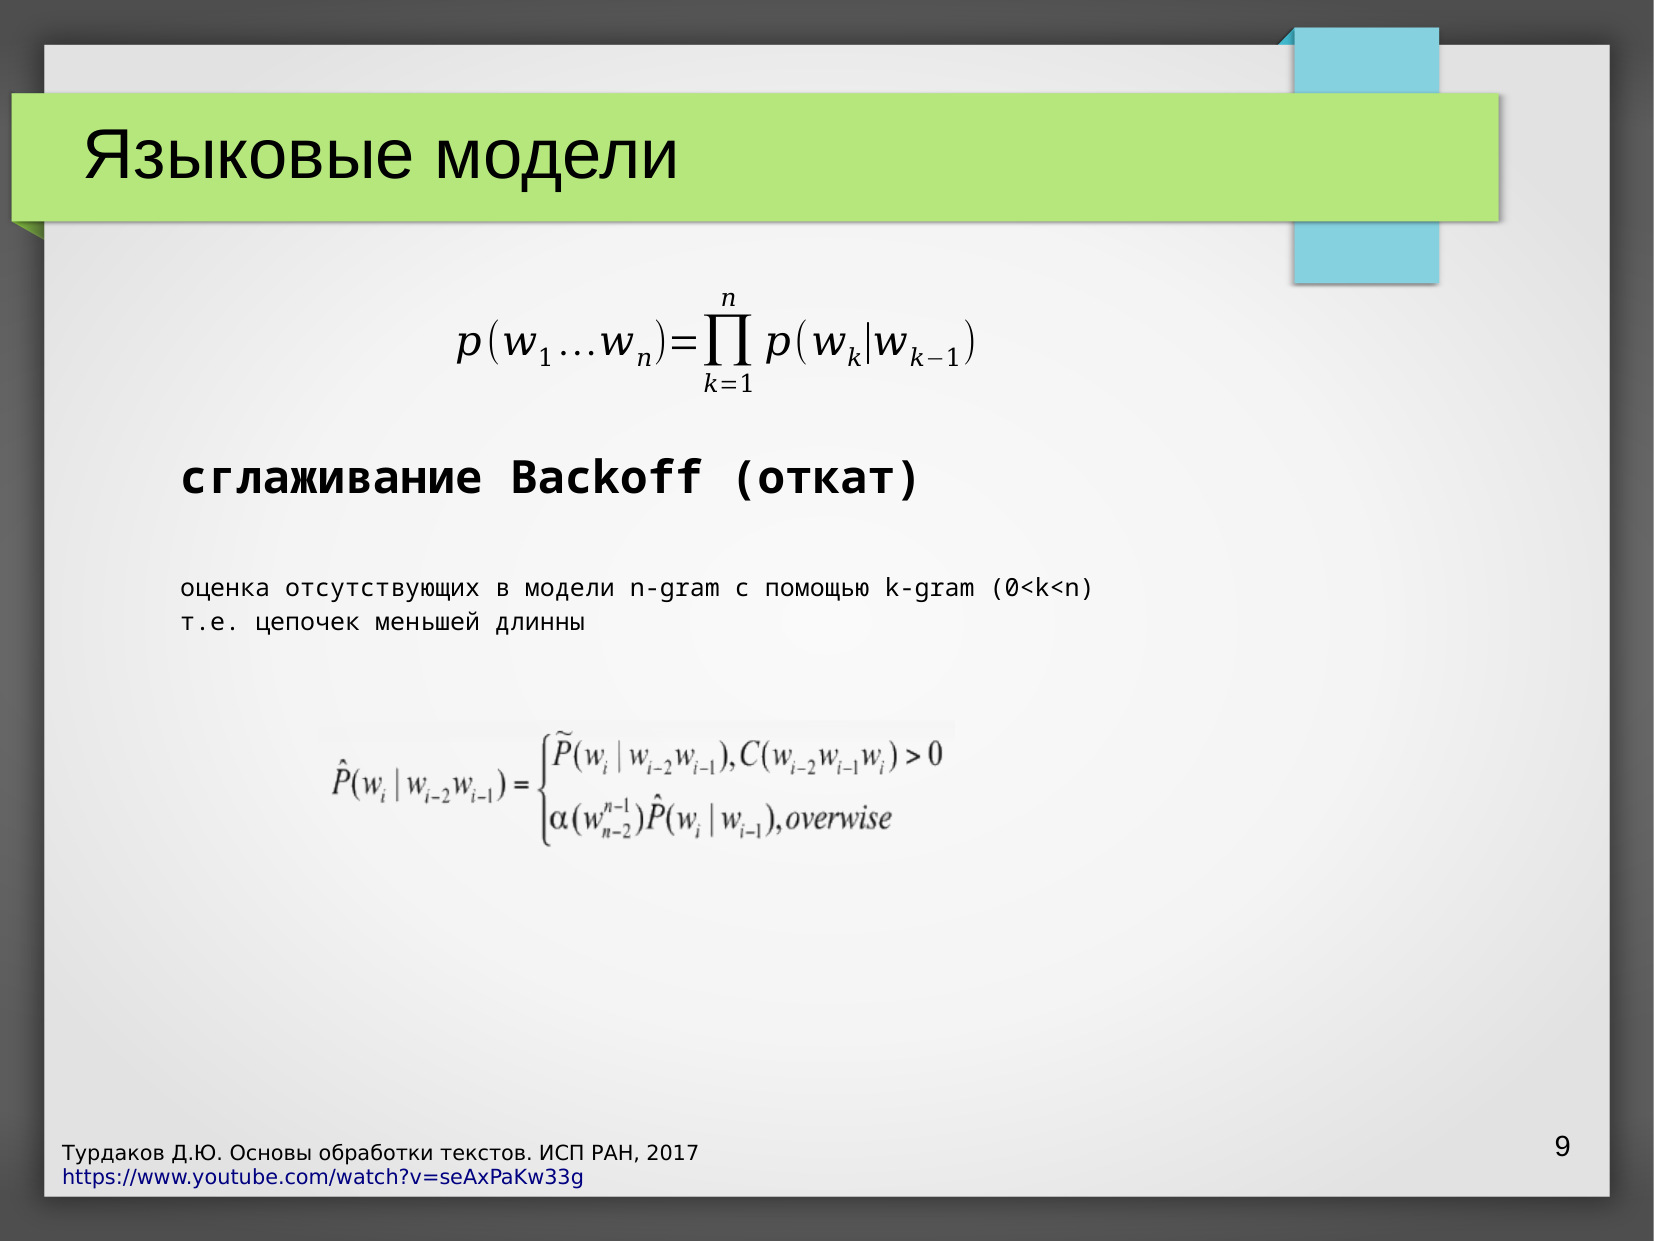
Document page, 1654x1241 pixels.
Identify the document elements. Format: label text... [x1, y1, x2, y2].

text_box Турдаков Д.Ю. Основы обработки текстов. ИСП РАН, 2017 https://www.youtube.com/watch?v=seAxPaKw33g [47, 1133, 723, 1201]
text_box сглаживание Backoff (откат) оценка отсутствующих в модели n-gram с помощью k-gram (0<k<n) т.е. цепочек меньшей длинны [165, 437, 1323, 705]
picture [0, 0, 1654, 1241]
chart [448, 283, 983, 398]
title Языковые модели [82, 114, 1406, 194]
